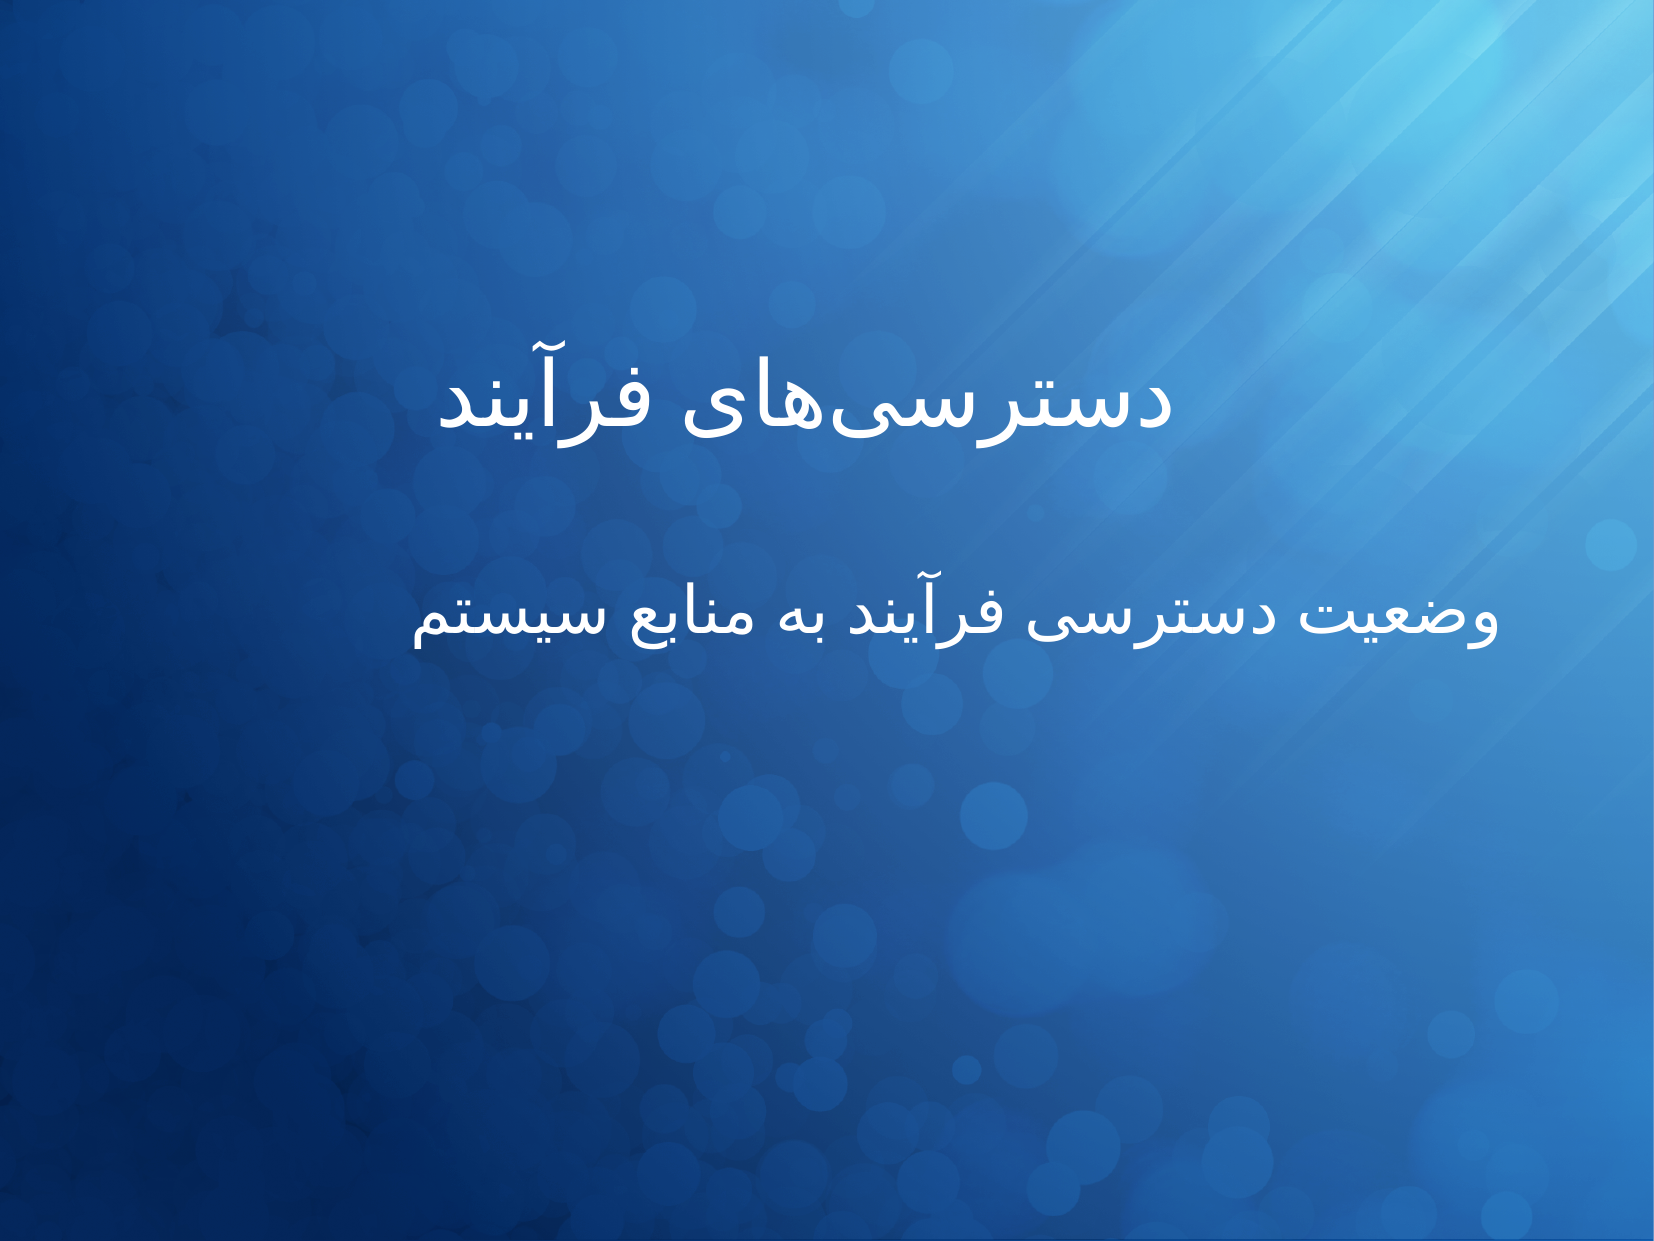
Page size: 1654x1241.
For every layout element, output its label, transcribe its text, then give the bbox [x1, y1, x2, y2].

list وضعیت دسترسی فرآیند به منابع سیستم [122, 573, 1576, 938]
title دسترسی‌های فرآیند [112, 319, 1501, 488]
picture [0, 0, 1654, 1241]
